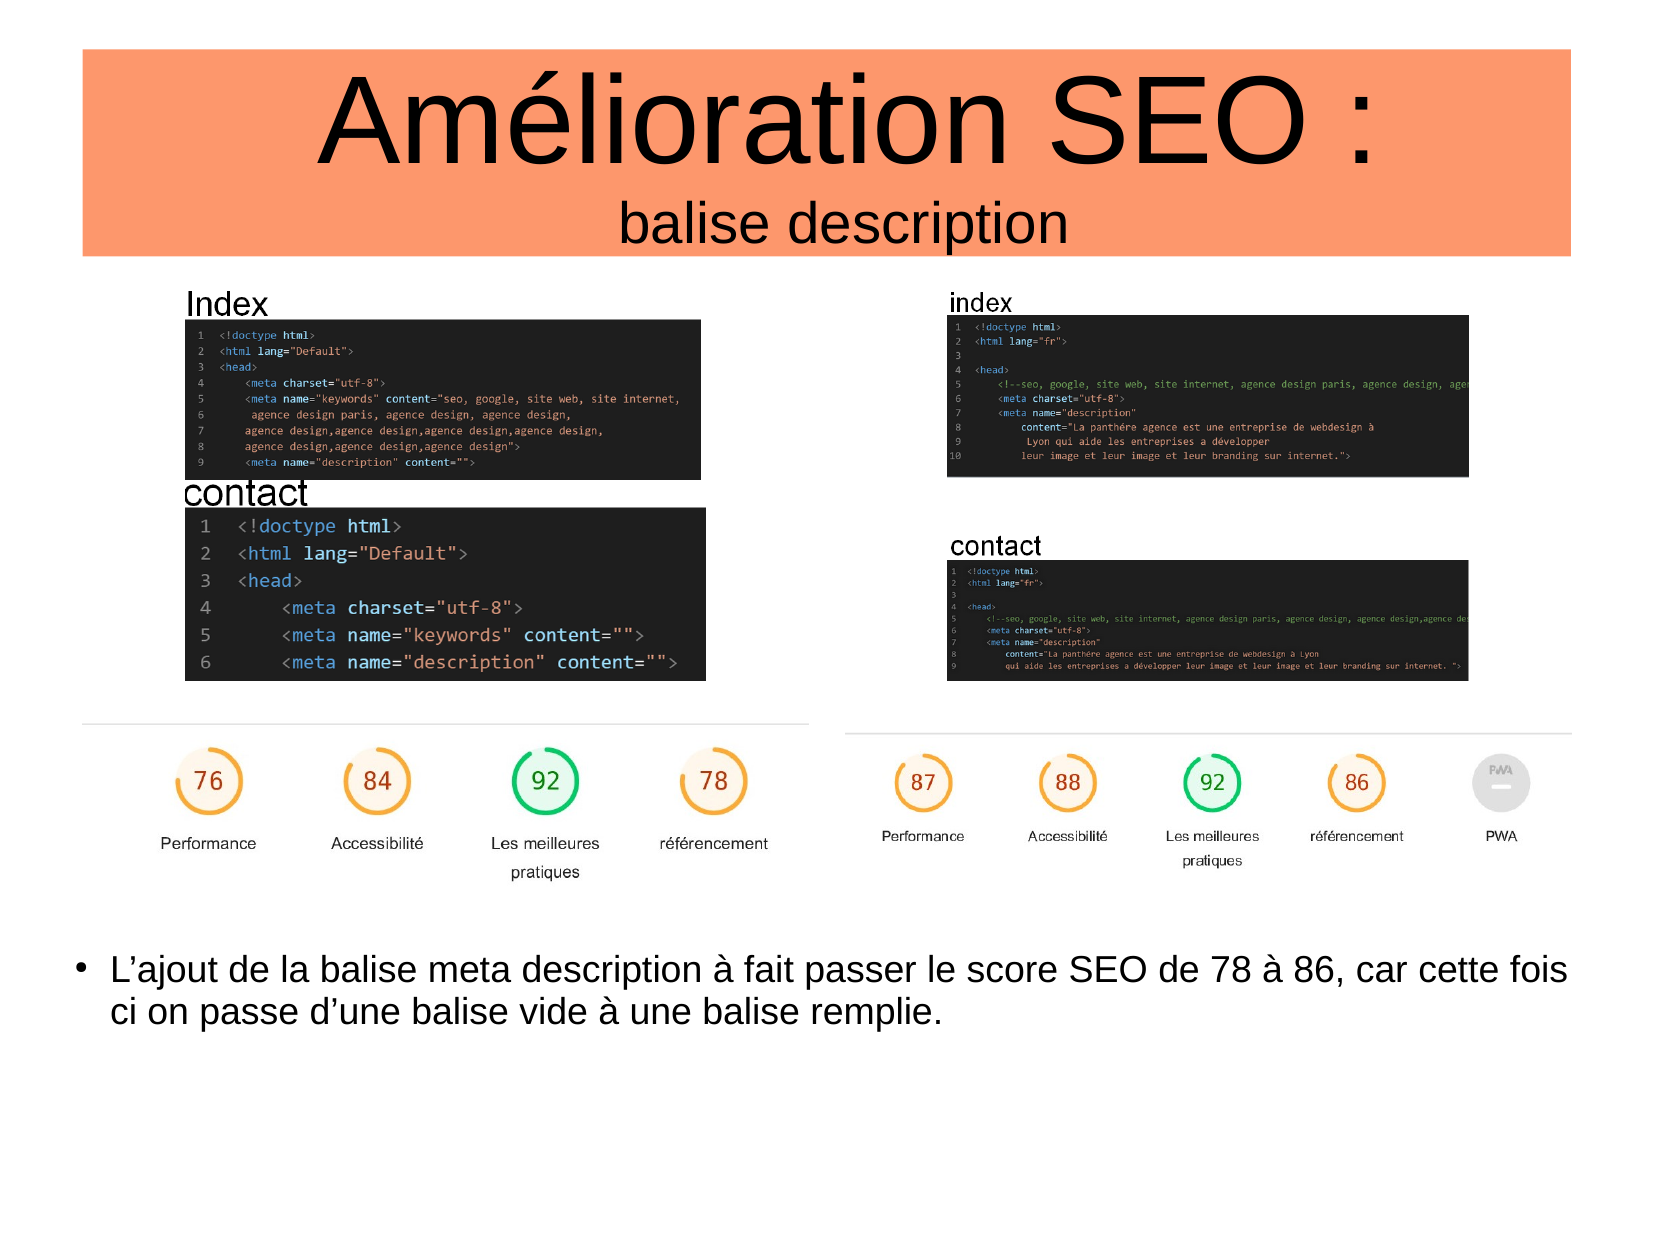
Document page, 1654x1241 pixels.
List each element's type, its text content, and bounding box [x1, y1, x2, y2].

picture [185, 290, 706, 681]
title Amélioration SEO : balise description [82, 49, 1571, 257]
picture [947, 290, 1469, 681]
picture [845, 732, 1572, 883]
picture [82, 718, 809, 897]
text_box L’ajout de la balise meta description à fait passer le score SEO de 78 à 86, car cette fois ci on passe d’une balise vide à une balise remplie. [59, 940, 1596, 1116]
